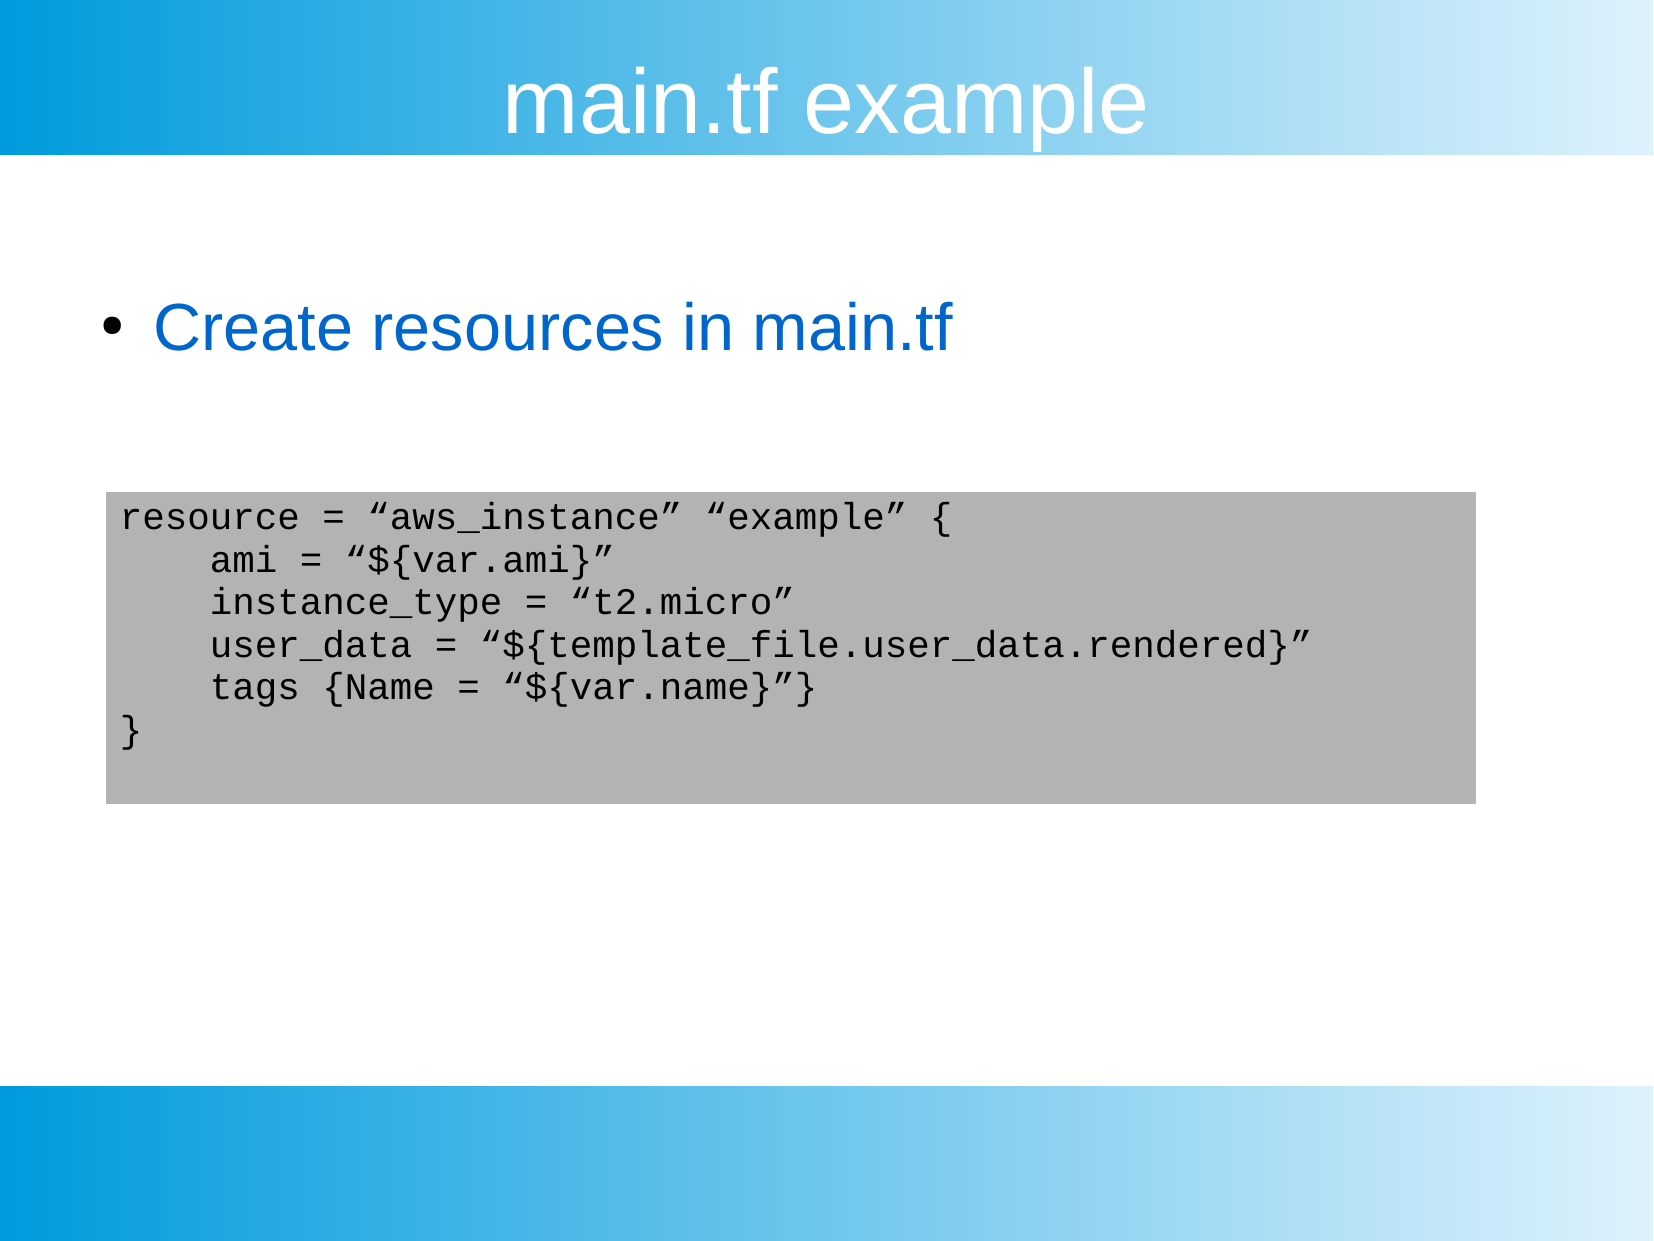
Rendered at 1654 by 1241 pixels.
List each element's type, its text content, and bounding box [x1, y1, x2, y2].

list Create resources in main.tf [82, 290, 1571, 1010]
title main.tf example [82, 49, 1571, 155]
table_header resource = “aws_instance” “example” { ami = “${var.ami}” instance_type = “t2.micro” user_data = “${template_file.user_data.rendered}” tags {Name = “${var.name}”} } [106, 492, 1476, 804]
